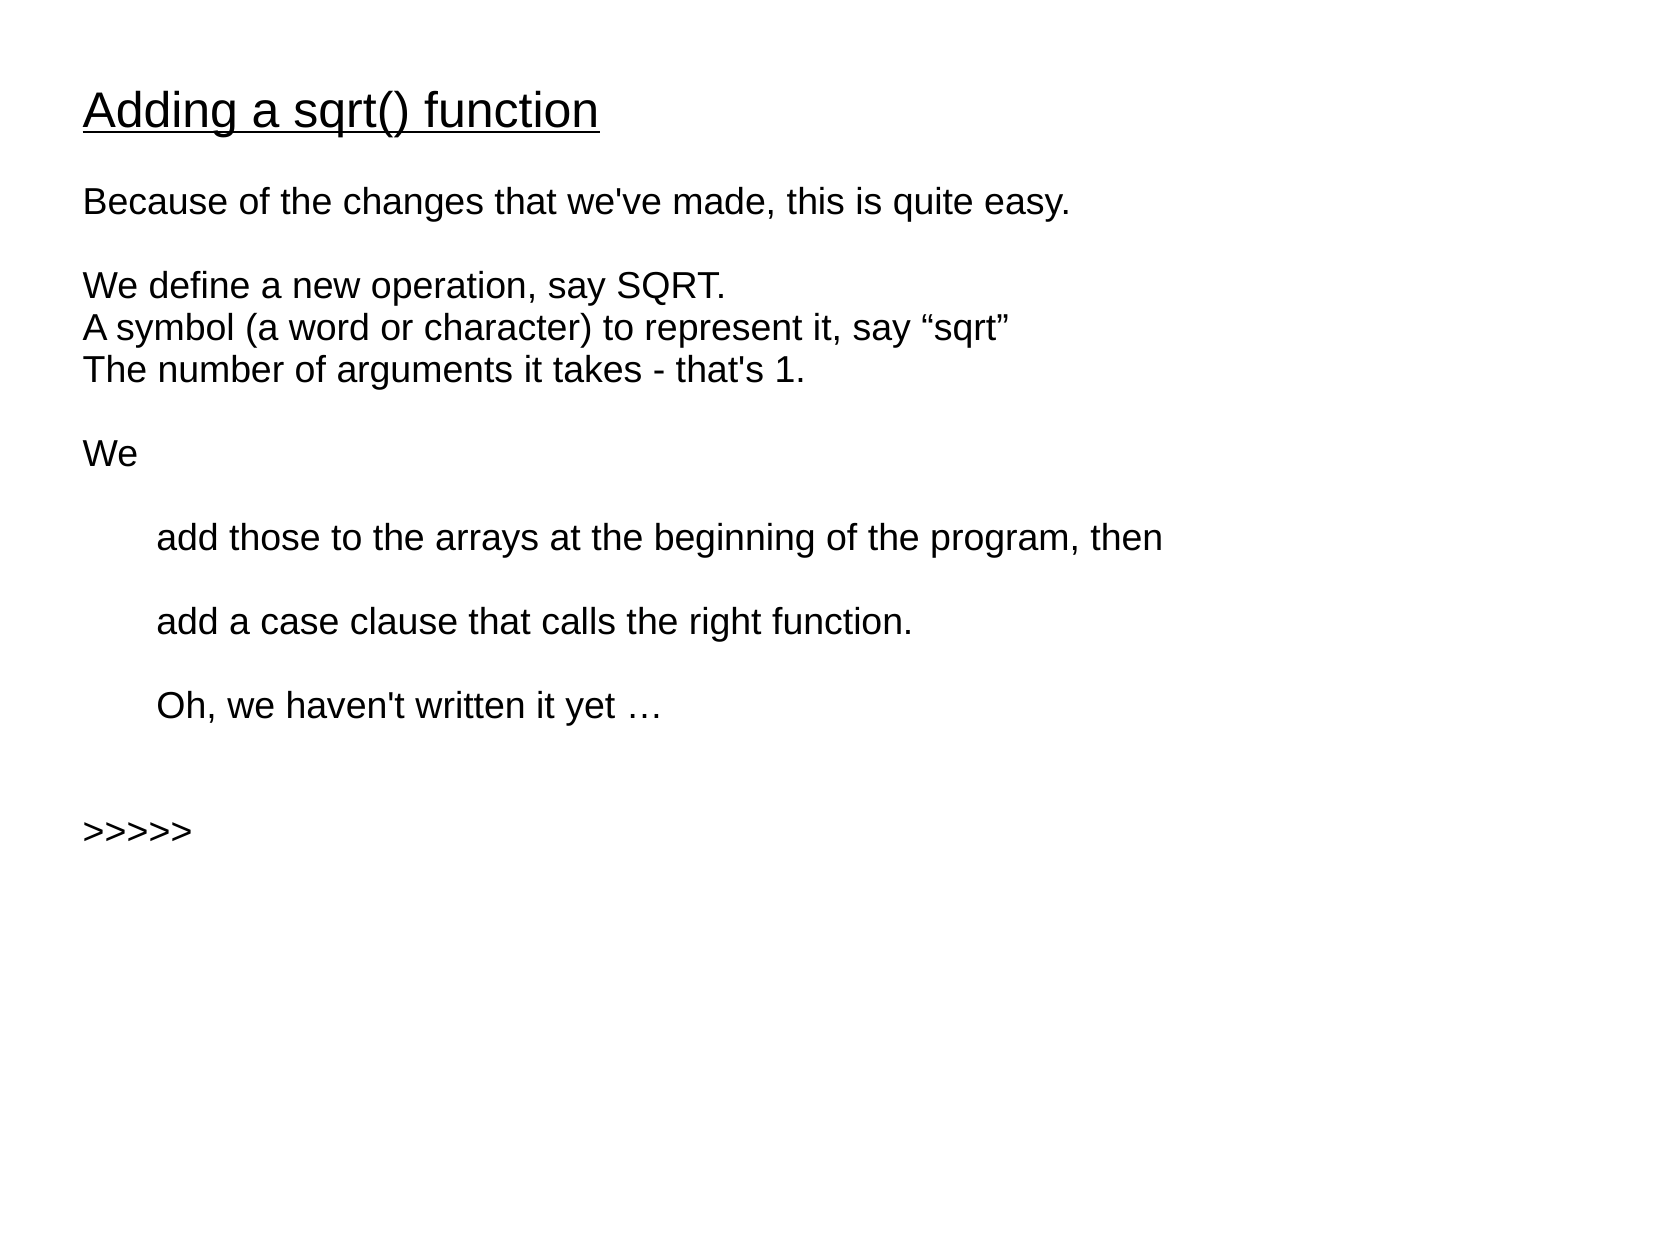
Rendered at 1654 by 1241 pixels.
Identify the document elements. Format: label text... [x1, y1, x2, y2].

subtitle Adding a sqrt() function Because of the changes that we've made, this is quite easy. We define a new operation, say SQRT. A symbol (a word or character) to represent it, say “sqrt” The number of arguments it takes - that's 1. We add those to the arrays at the beginning of the program, then add a case clause that calls the right function. Oh, we haven't written it yet … >>>>> [82, 82, 1583, 1158]
